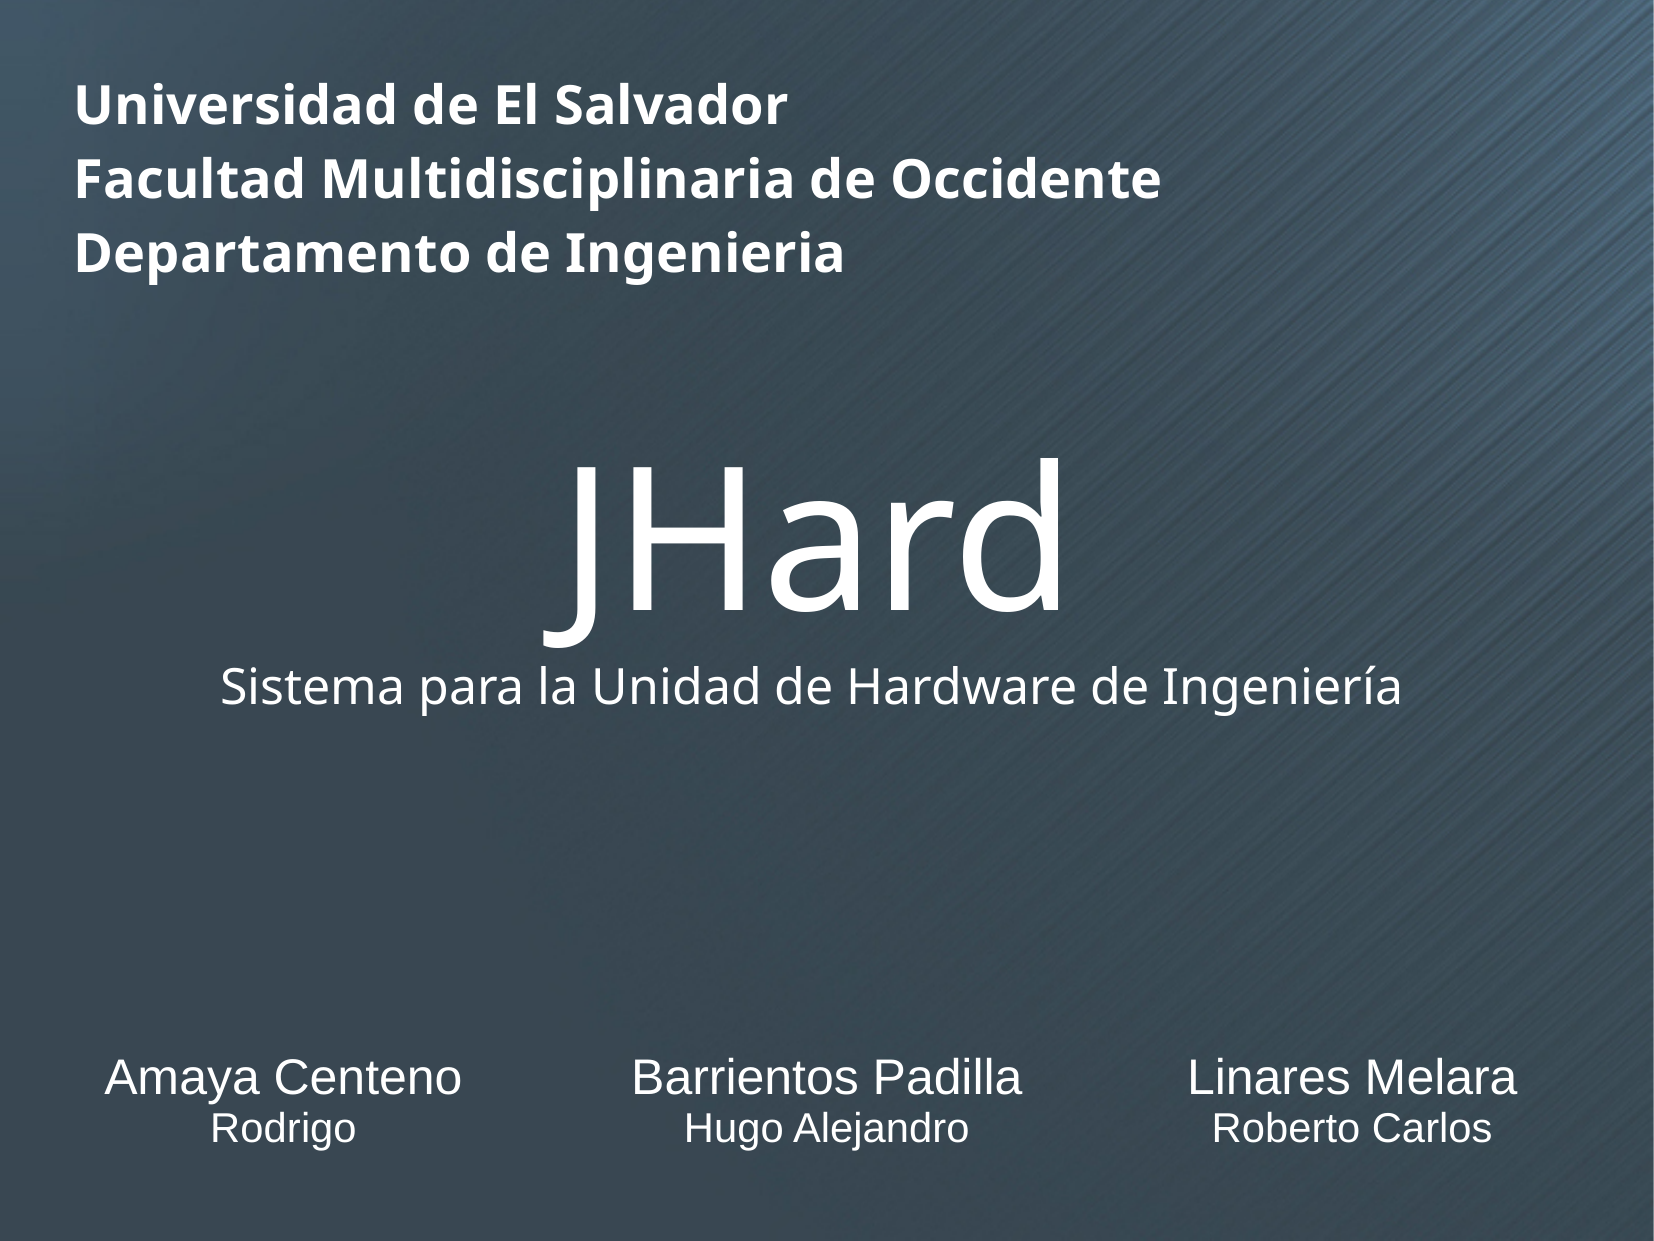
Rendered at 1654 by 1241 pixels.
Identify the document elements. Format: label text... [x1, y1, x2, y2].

text_box Universidad de El Salvador Facultad Multidisciplinaria de Occidente Departamento de Ingenieria [59, 59, 1565, 304]
text_box Sistema para la Unidad de Hardware de Ingeniería [88, 643, 1536, 715]
text_box Amaya Centeno Rodrigo [17, 1041, 550, 1160]
text_box Linares Melara Roberto Carlos [1093, 1041, 1619, 1160]
title JHard [360, 407, 1276, 643]
text_box Barrientos Padilla Hugo Alejandro [561, 1041, 1093, 1160]
picture [0, 0, 1654, 1241]
